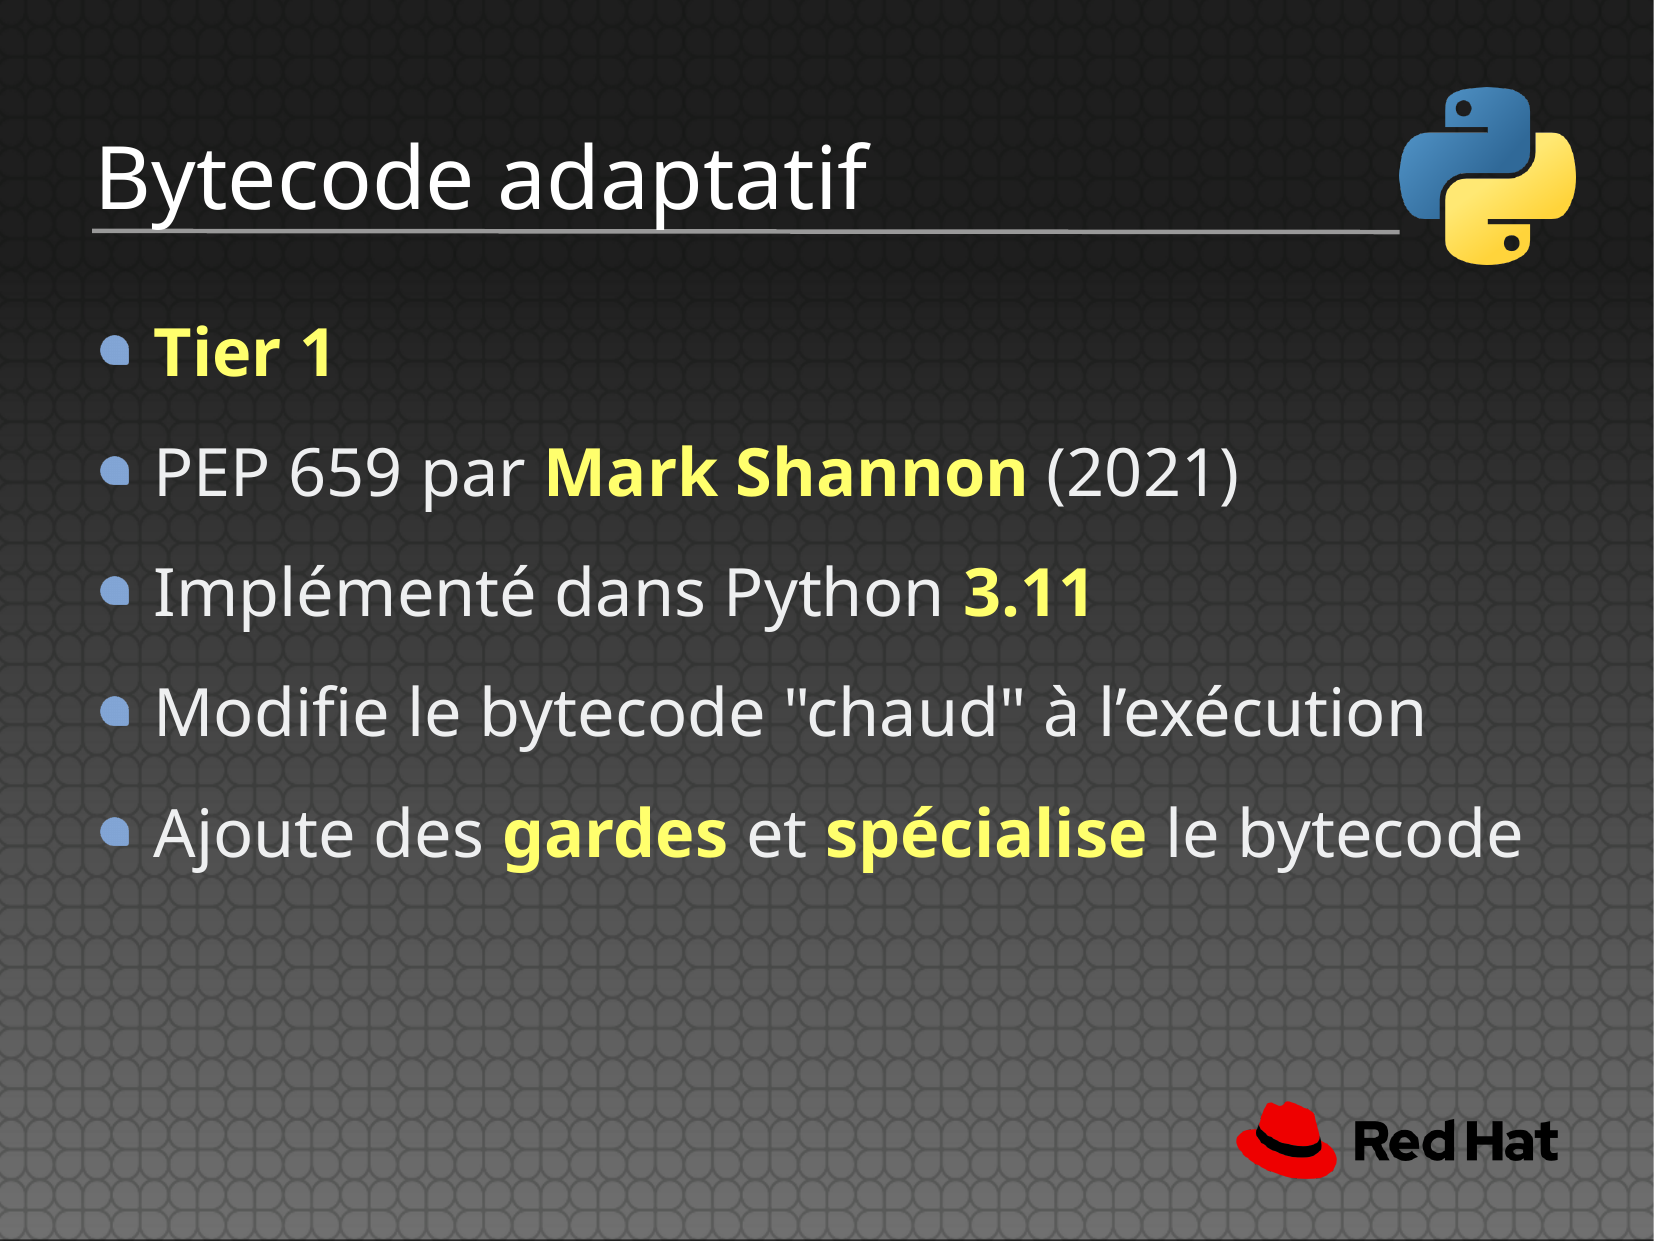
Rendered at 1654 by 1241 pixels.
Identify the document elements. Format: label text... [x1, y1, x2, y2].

title Bytecode adaptatif [94, 100, 1426, 251]
list Tier 1 PEP 659 par Mark Shannon (2021) Implémenté dans Python 3.11 Modifie le bytecode "chaud" à l’exécution Ajoute des gardes et spécialise le bytecode [82, 304, 1629, 1045]
picture [0, 0, 1654, 1241]
